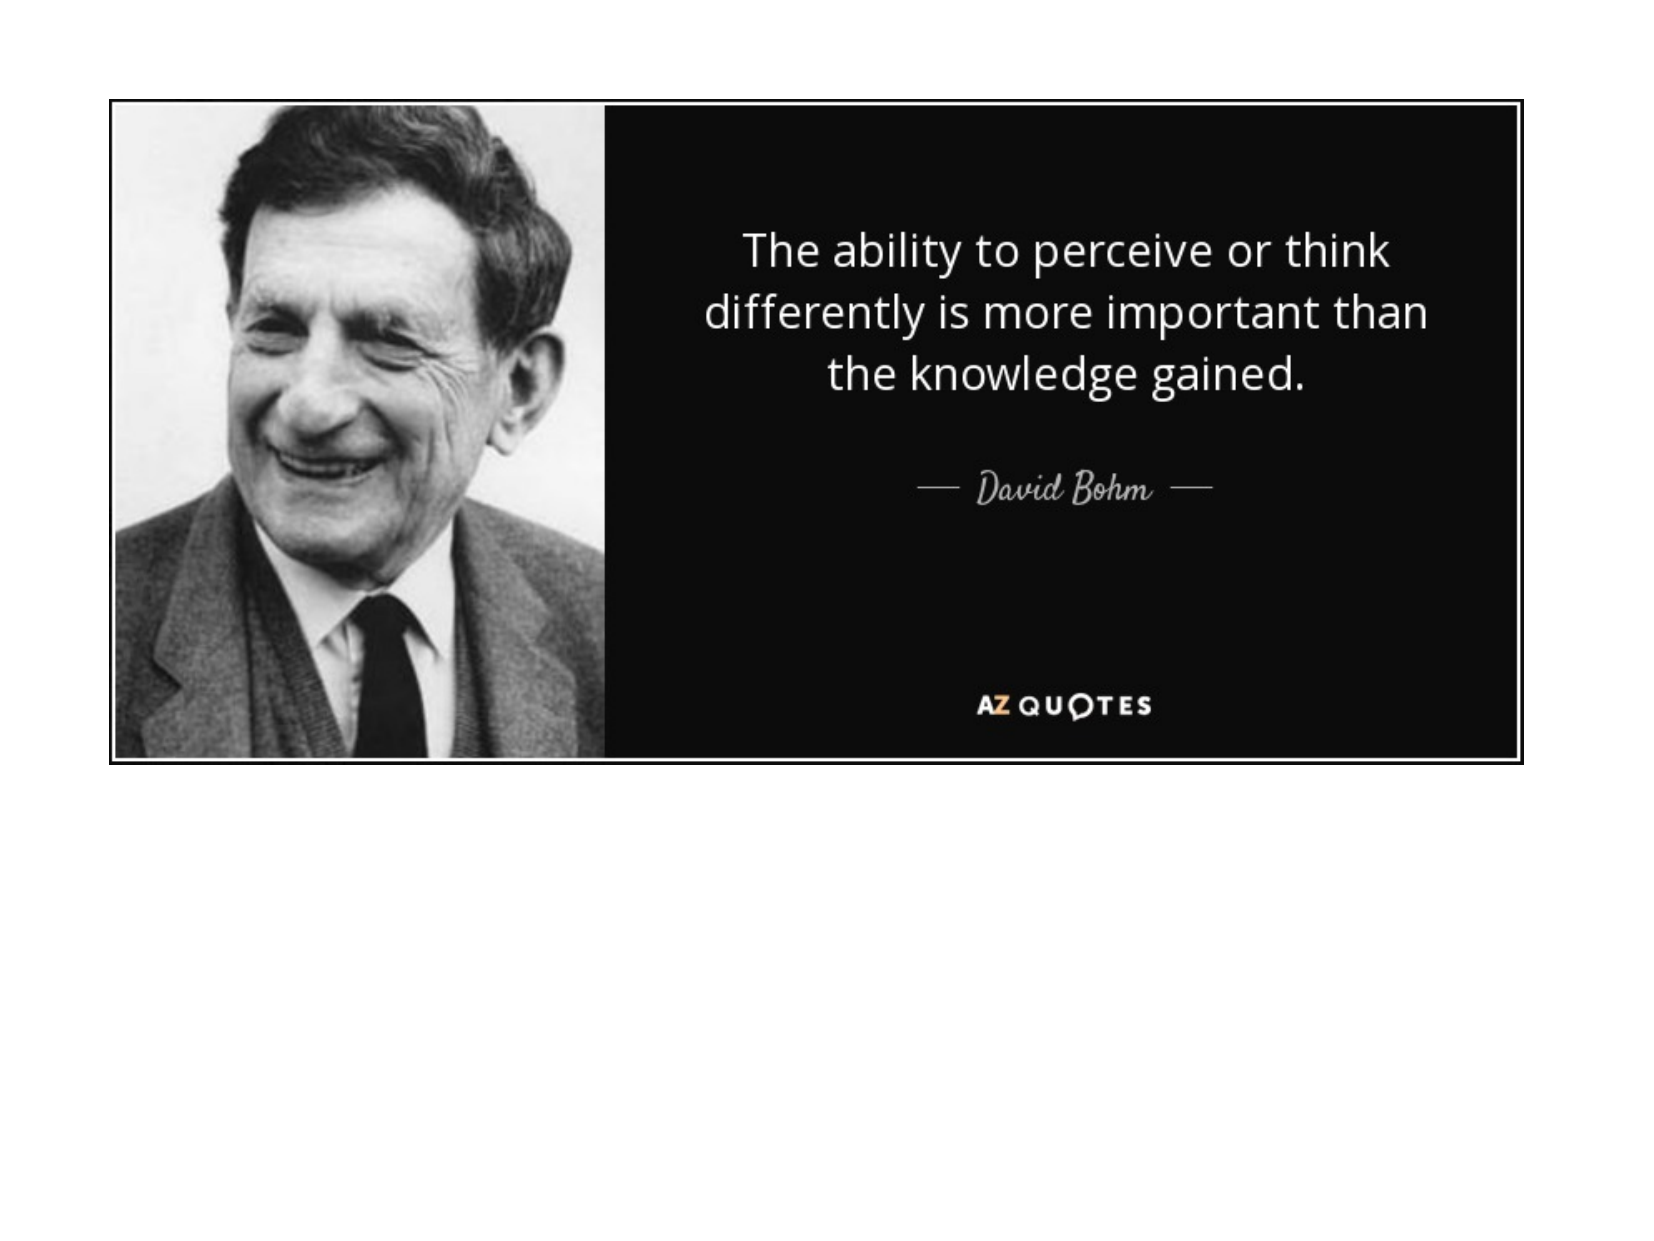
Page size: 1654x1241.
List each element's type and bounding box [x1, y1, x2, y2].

picture [109, 99, 1524, 766]
